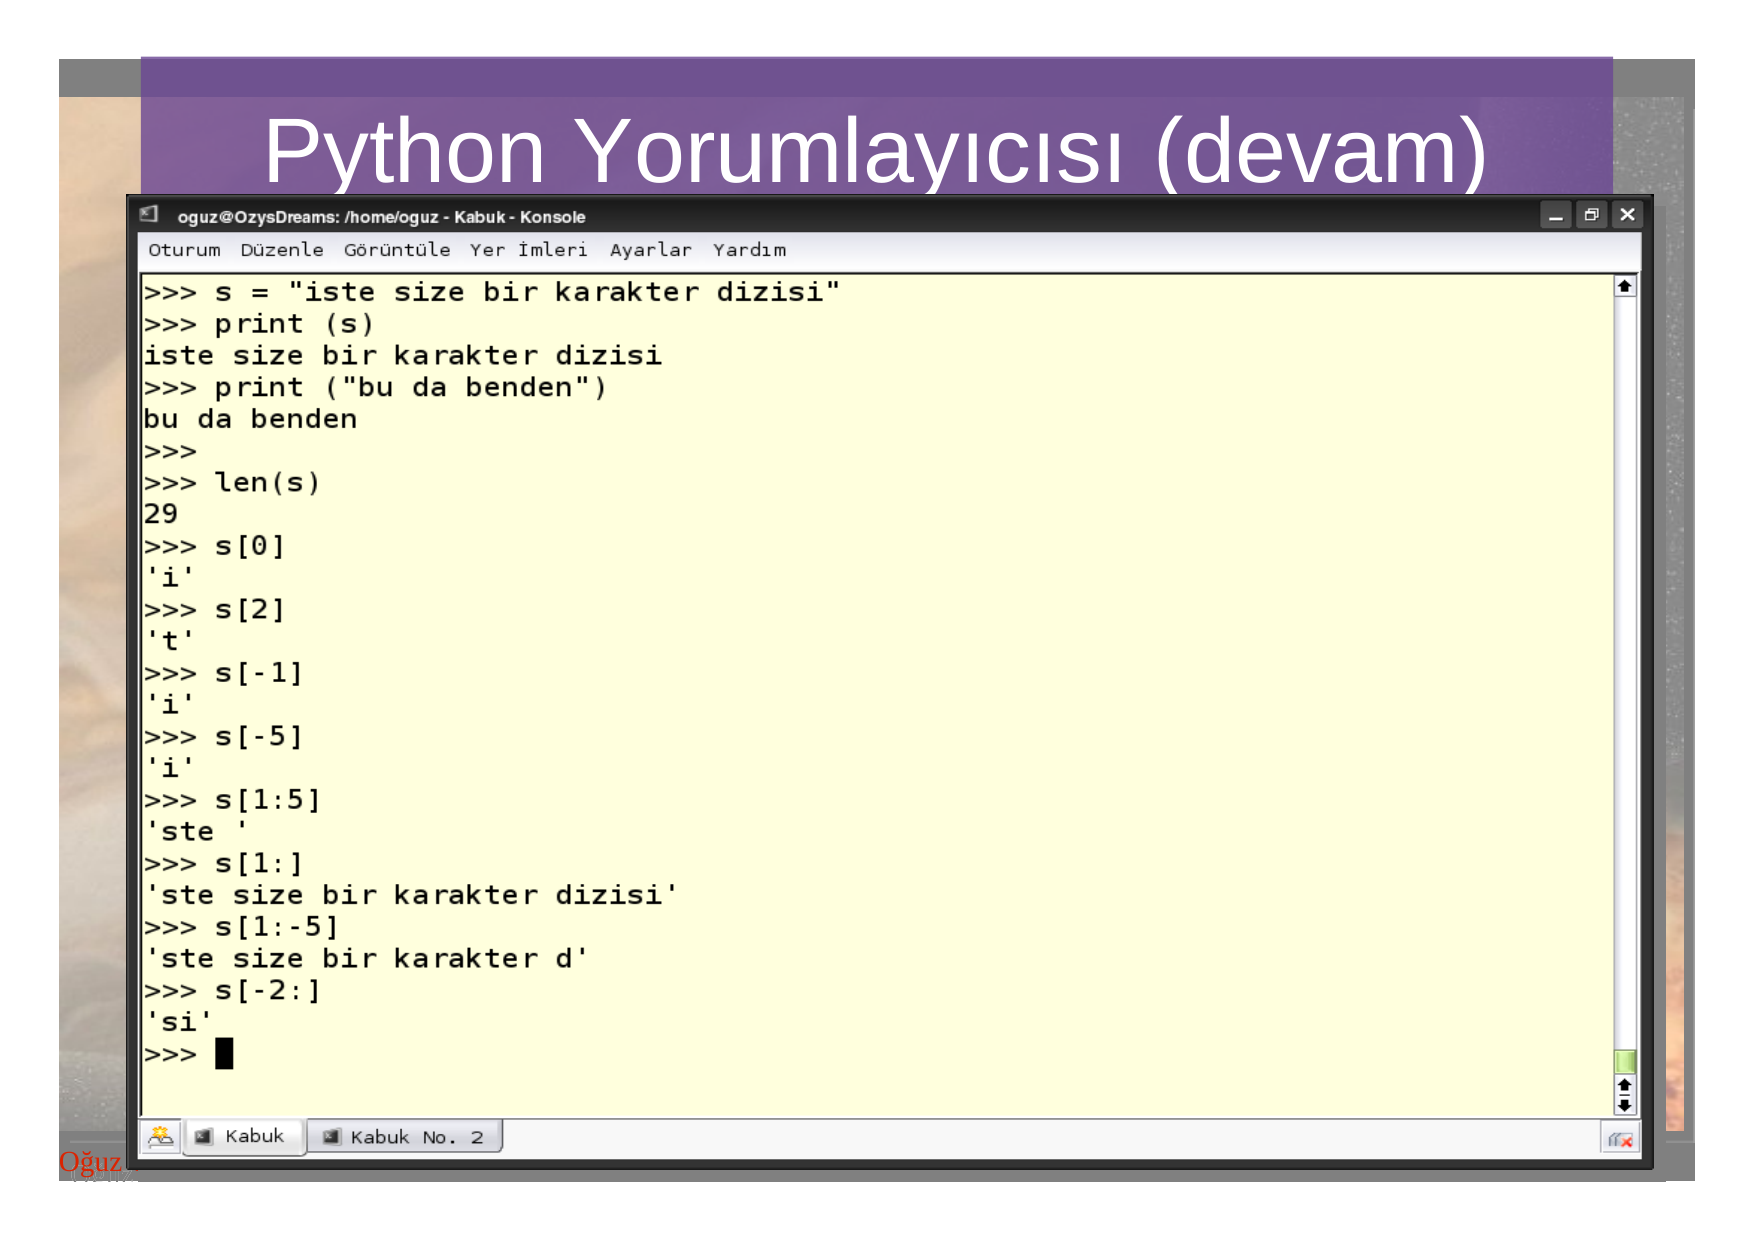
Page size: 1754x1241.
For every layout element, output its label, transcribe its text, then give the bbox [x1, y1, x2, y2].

title Python Yorumlayıcısı (devam) [140, 56, 1614, 194]
picture [59, 97, 1684, 1170]
